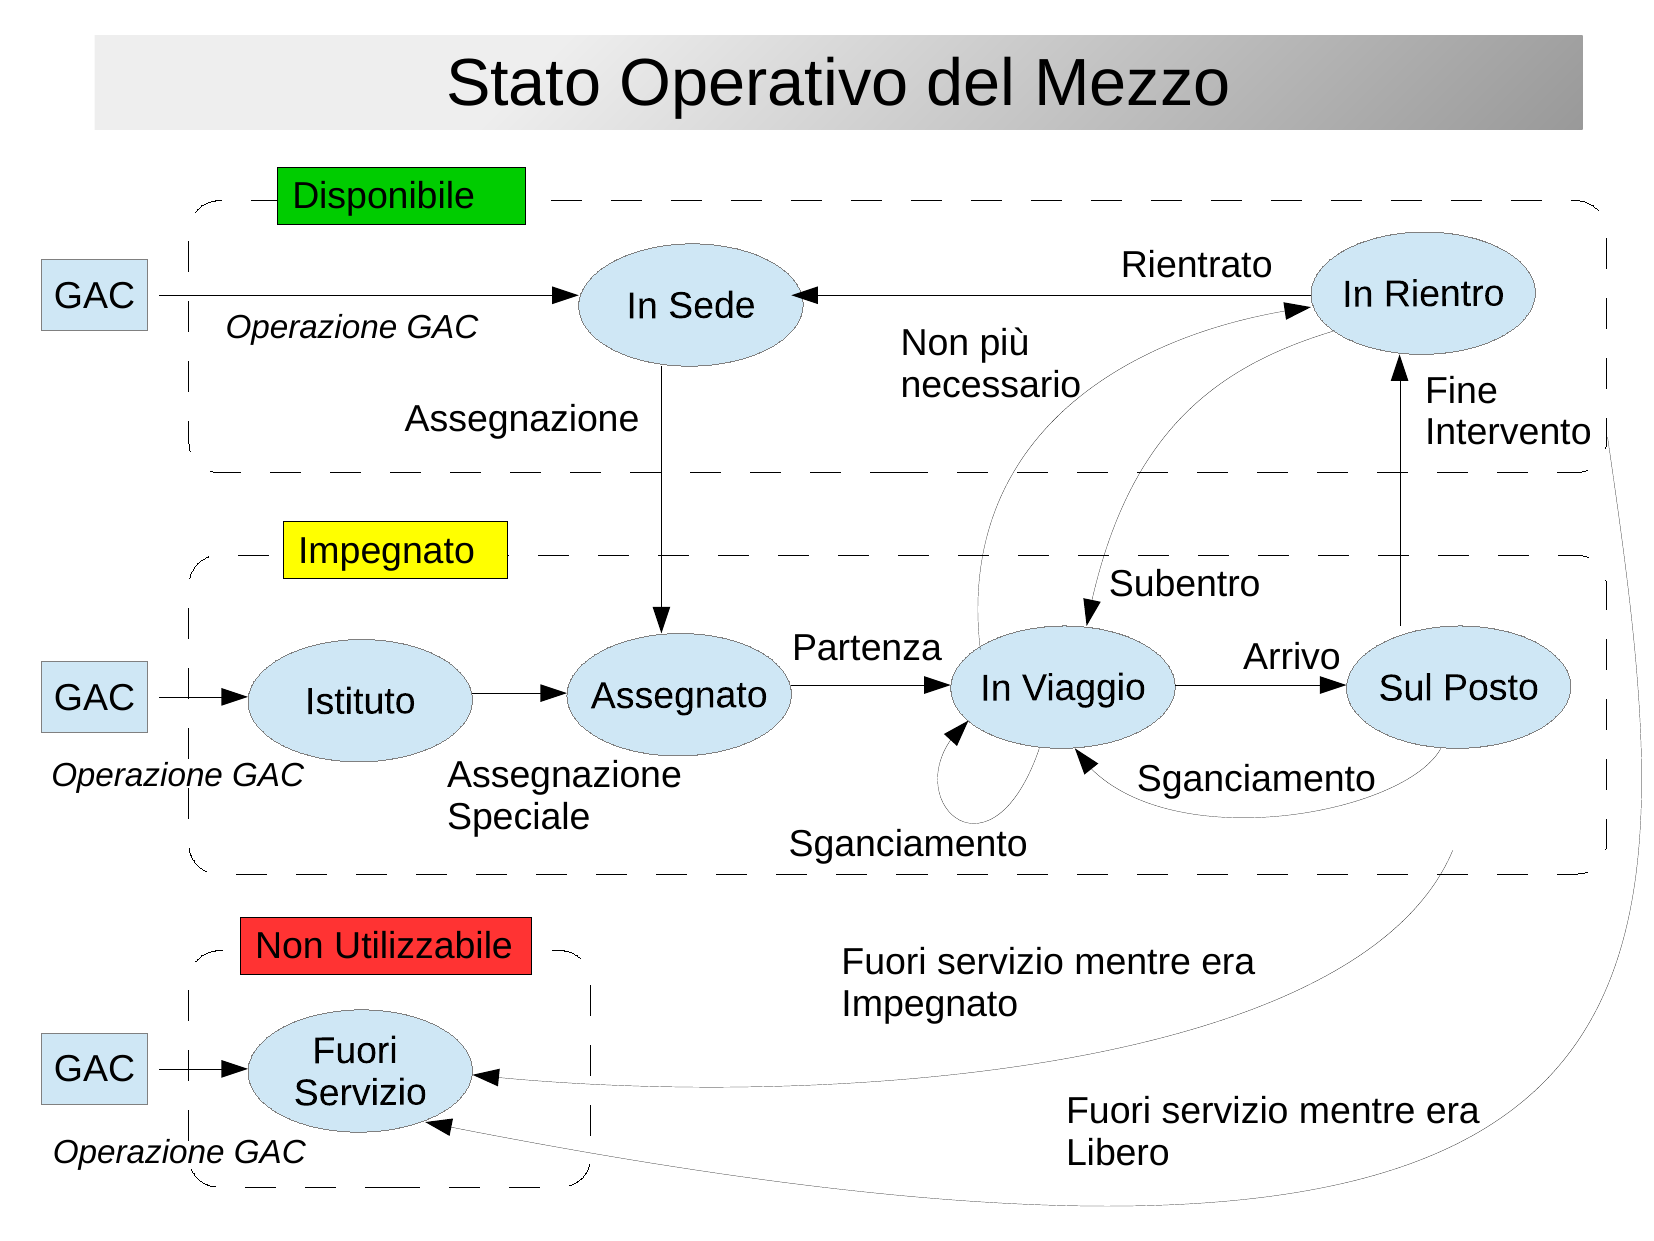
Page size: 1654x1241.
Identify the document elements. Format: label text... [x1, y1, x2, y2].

text_box Sul Posto [1346, 625, 1571, 749]
text_box Fuori Servizio [248, 1009, 473, 1133]
text_box Non più necessario [885, 314, 1097, 414]
subtitle Stato Operativo del Mezzo [94, 35, 1583, 130]
text_box GAC [41, 259, 148, 331]
text_box Operazione GAC [36, 749, 319, 802]
text_box Partenza [777, 618, 957, 676]
text_box Fine Intervento [1410, 361, 1607, 461]
text_box GAC [41, 1033, 148, 1105]
text_box Assegnato [566, 633, 792, 756]
text_box Operazione GAC [38, 1126, 320, 1179]
text_box Rientrato [1105, 236, 1288, 294]
text_box Non Utilizzabile [240, 917, 532, 975]
text_box Fuori servizio mentre era Impegnato [826, 933, 1281, 1032]
text_box Impegnato [283, 521, 508, 579]
text_box Subentro [1094, 555, 1276, 612]
text_box Arrivo [1228, 628, 1408, 686]
text_box Fuori servizio mentre era Libero [1051, 1082, 1506, 1182]
text_box Istituto [248, 639, 473, 762]
text_box Assegnazione [389, 389, 655, 449]
text_box Assegnazione Speciale [432, 746, 697, 846]
text_box Disponibile [277, 167, 526, 225]
text_box Sganciamento [1122, 750, 1391, 807]
text_box In Sede [578, 243, 804, 367]
text_box In Rientro [1311, 232, 1536, 355]
text_box Operazione GAC [210, 301, 493, 354]
text_box Sganciamento [773, 814, 1043, 872]
text_box In Viaggio [950, 625, 1176, 749]
text_box GAC [41, 661, 148, 733]
